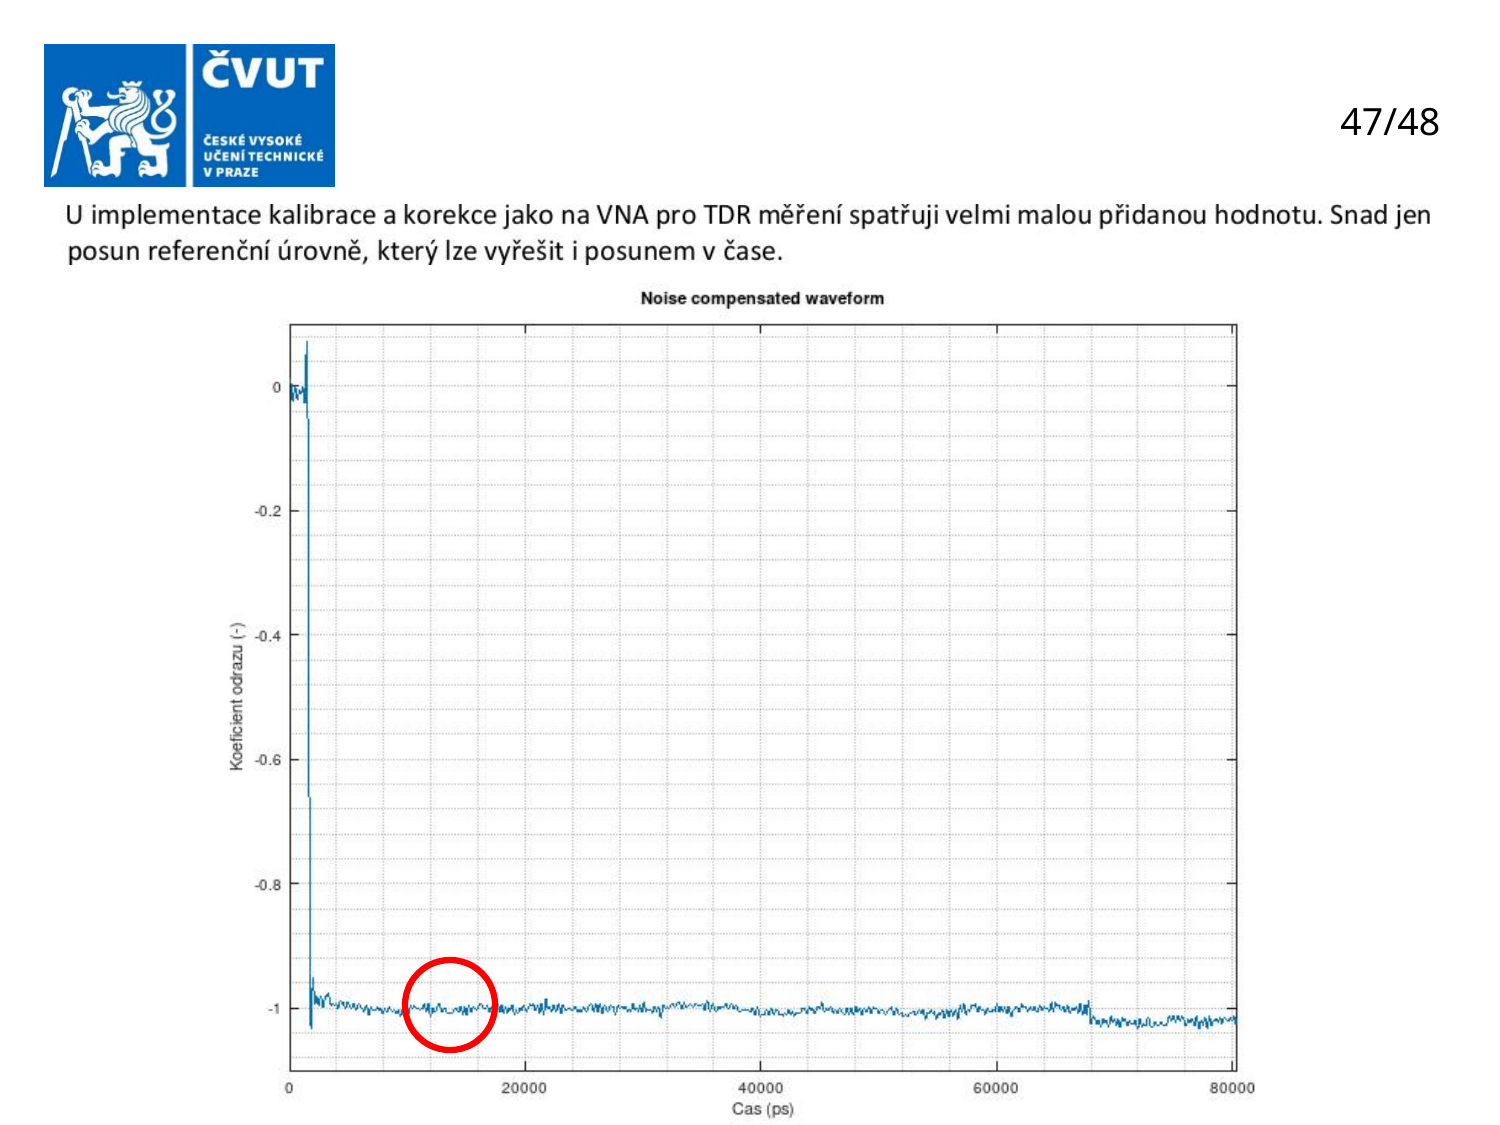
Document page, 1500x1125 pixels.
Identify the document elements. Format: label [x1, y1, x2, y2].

picture [60, 204, 1441, 265]
list [177, 501, 1456, 1081]
picture [44, 44, 335, 187]
picture [218, 1081, 1282, 1124]
picture [218, 283, 1282, 501]
